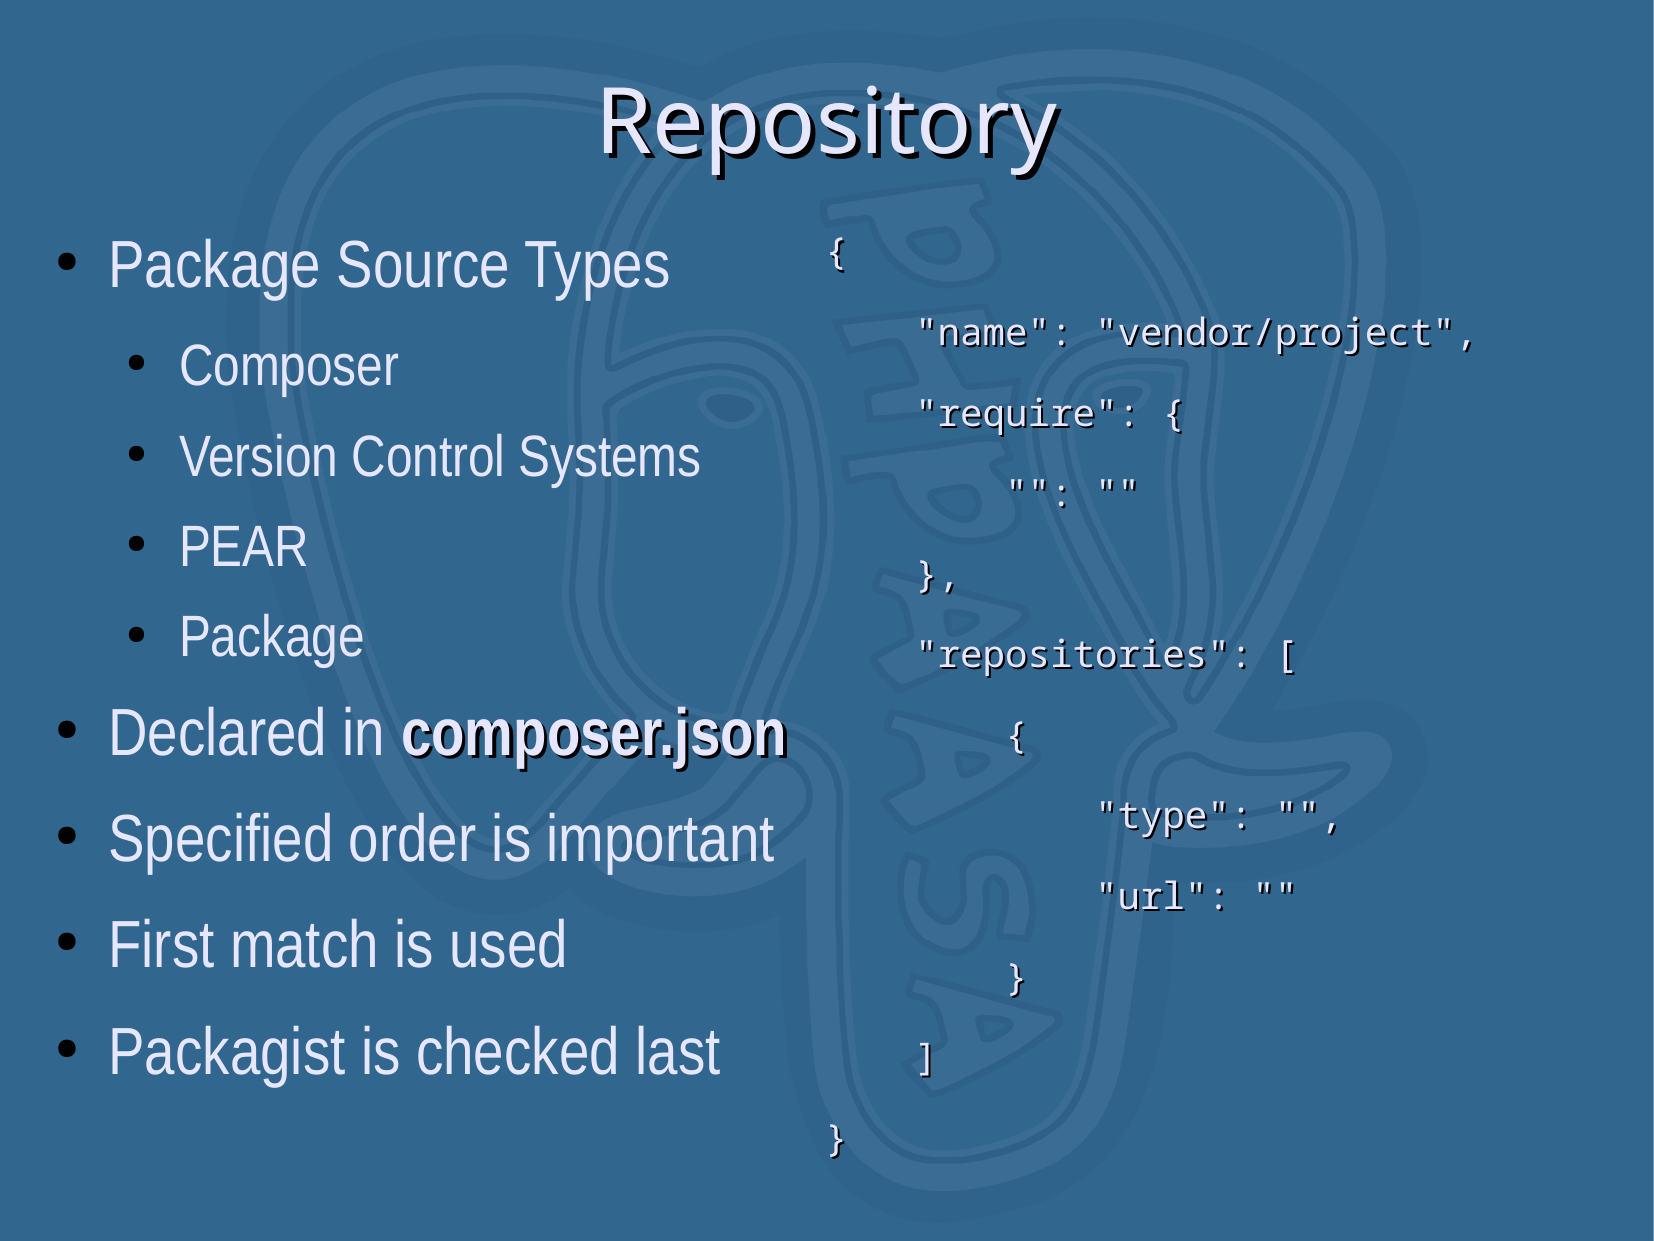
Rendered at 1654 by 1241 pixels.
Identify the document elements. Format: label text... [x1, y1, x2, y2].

picture [0, 0, 1654, 1241]
list Package Source Types Composer Version Control Systems PEAR Package Declared in composer.json Specified order is important First match is used Packagist is checked last [37, 225, 825, 1201]
list { "name": "vendor/project", "require": { "": "" }, "repositories": [ { "type": "", "url": "" } ] } [825, 225, 1613, 1201]
title Repository [82, 49, 1571, 188]
